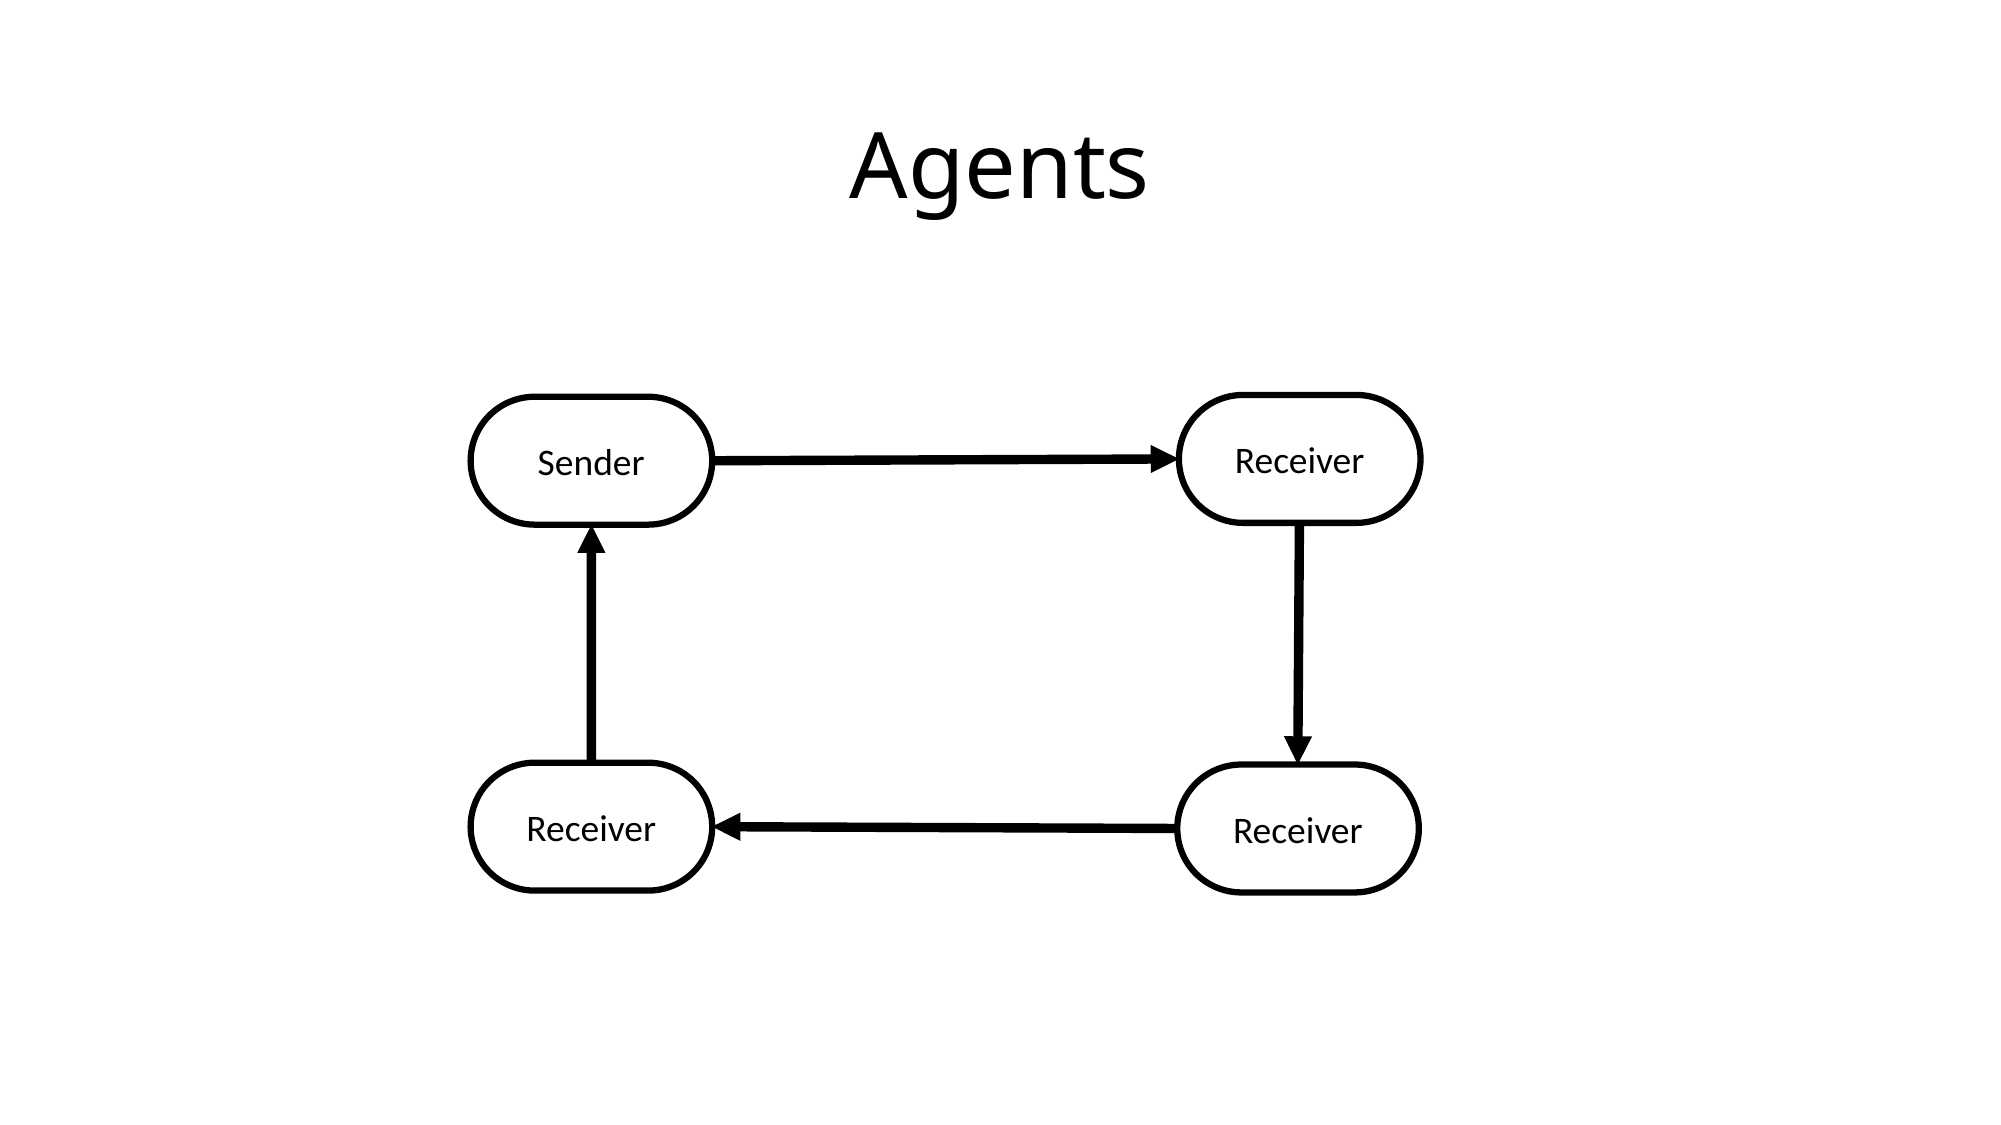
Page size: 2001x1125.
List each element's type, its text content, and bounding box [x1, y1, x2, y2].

text_box Receiver [470, 762, 713, 891]
text_box Receiver [1177, 764, 1419, 893]
text_box Receiver [1178, 394, 1421, 523]
title Agents [137, 59, 1863, 278]
text_box Sender [470, 396, 713, 525]
